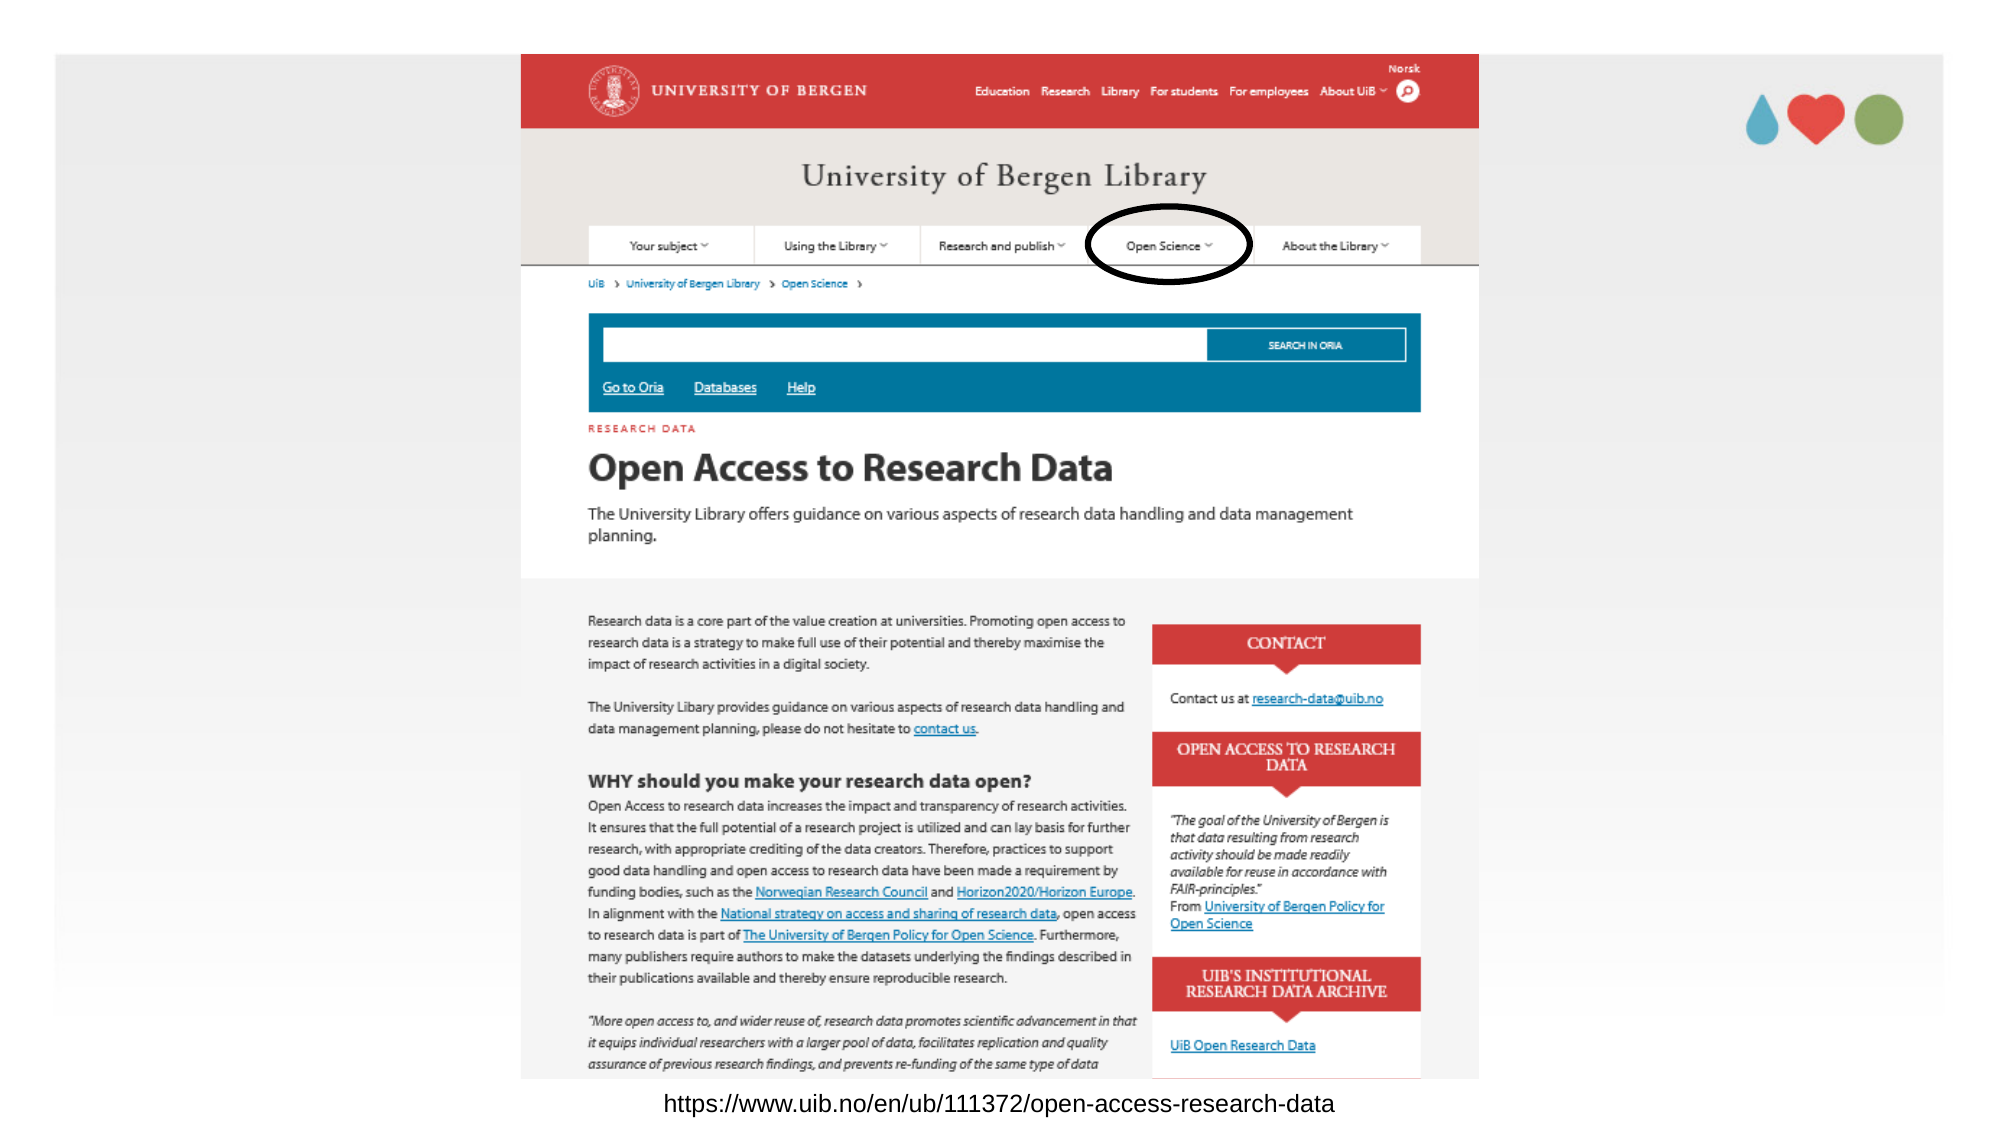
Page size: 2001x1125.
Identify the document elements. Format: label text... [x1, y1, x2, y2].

picture [520, 54, 1479, 1079]
text_box https://www.uib.no/en/ub/111372/open-access-research-data [499, 1080, 1502, 1125]
